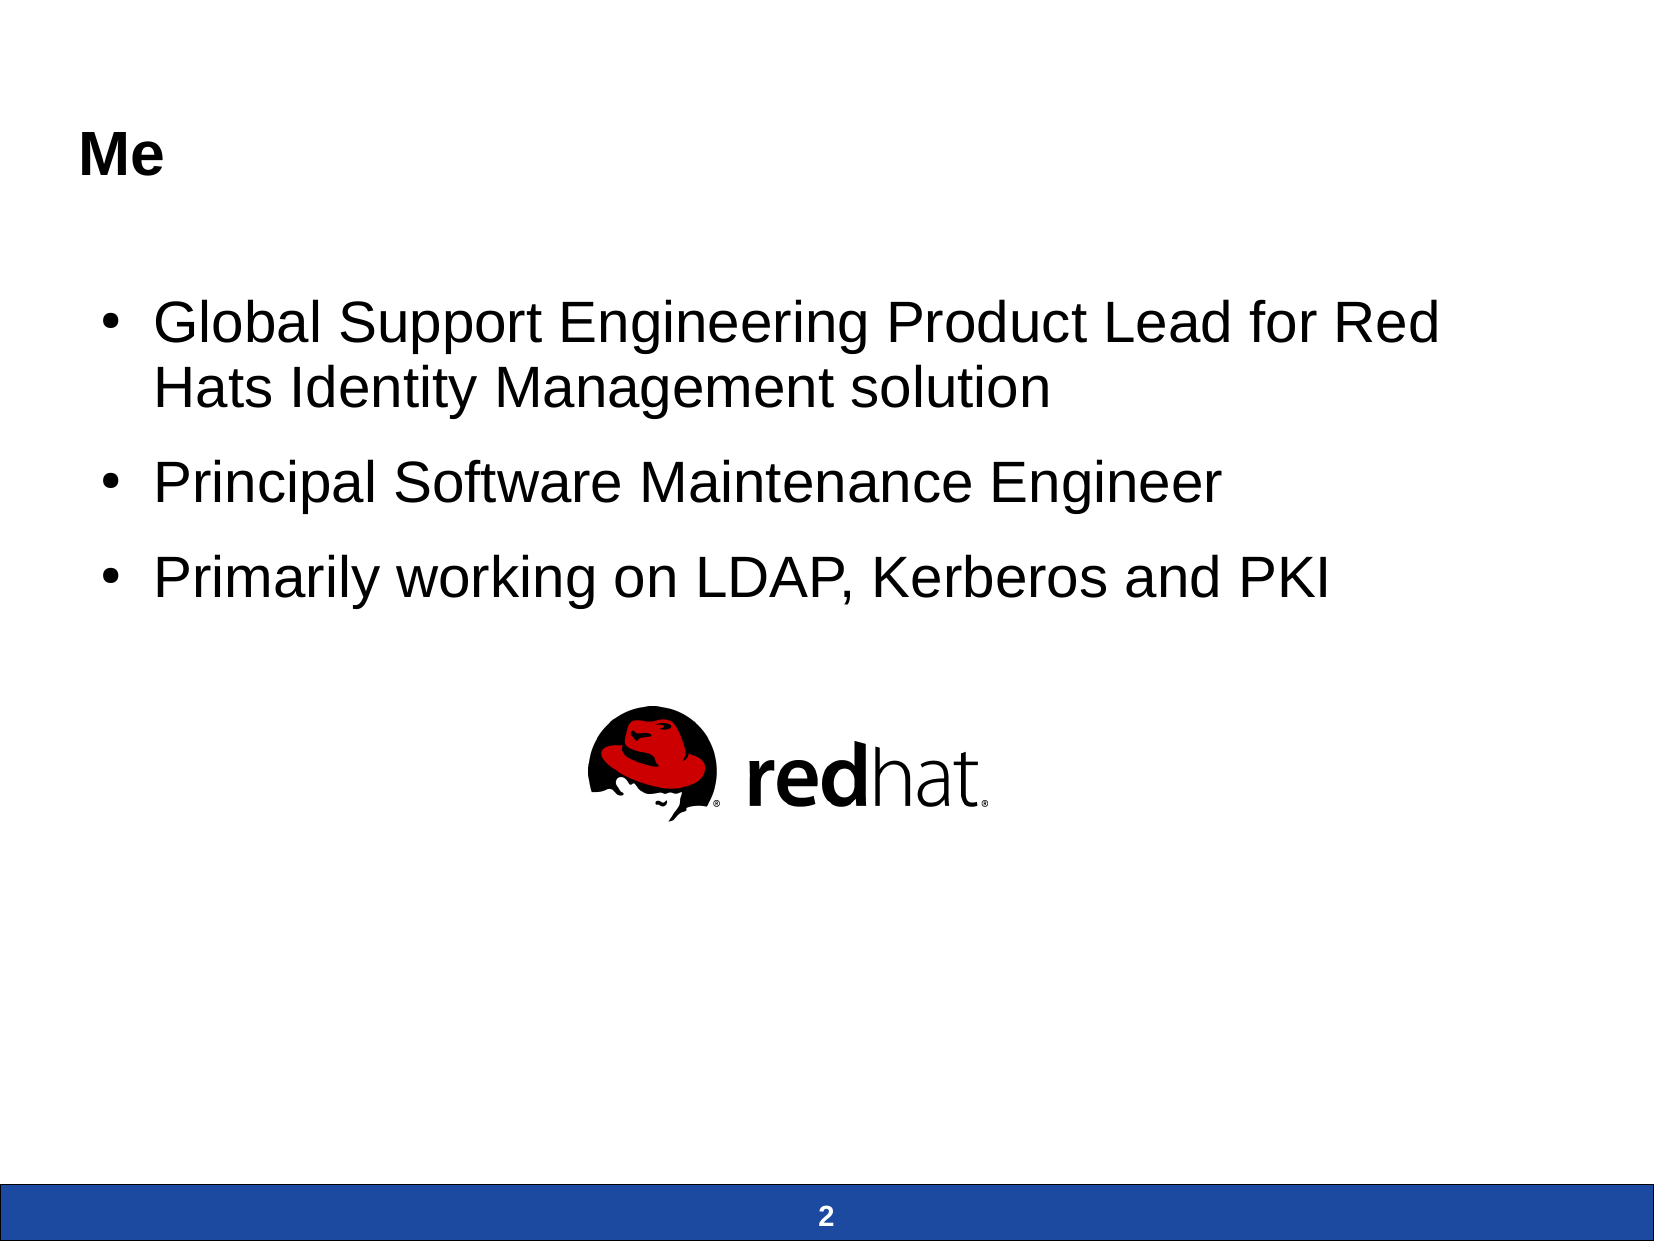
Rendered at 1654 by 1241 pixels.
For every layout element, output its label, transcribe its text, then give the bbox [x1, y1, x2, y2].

list Global Support Engineering Product Lead for Red Hats Identity Management solution Principal Software Maintenance Engineer Primarily working on LDAP, Kerberos and PKI [82, 290, 1571, 1109]
title Me [78, 50, 1567, 258]
picture [588, 706, 988, 836]
